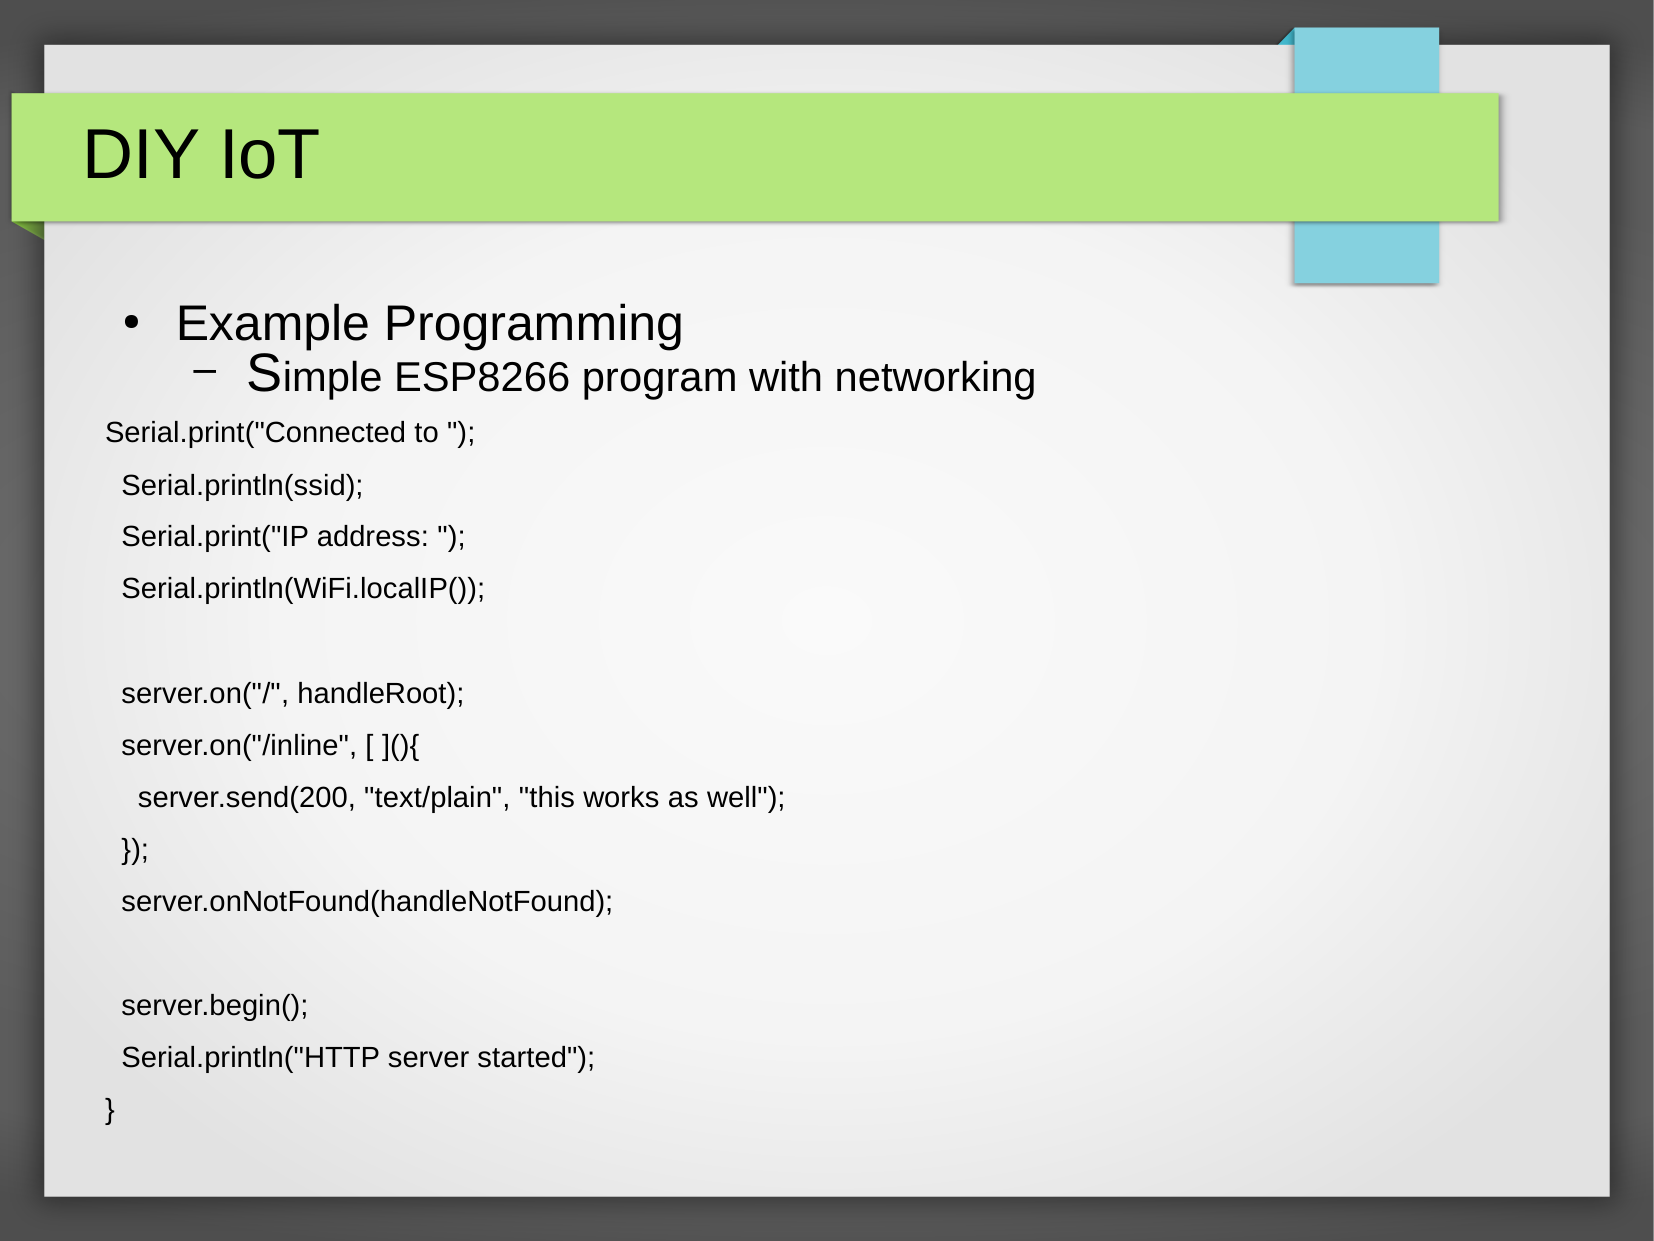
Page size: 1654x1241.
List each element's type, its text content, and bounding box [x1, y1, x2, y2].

list Example Programming Simple ESP8266 program with networking Serial.print("Connected to "); Serial.println(ssid); Serial.print("IP address: "); Serial.println(WiFi.localIP()); server.on("/", handleRoot); server.on("/inline", [ ](){ server.send(200, "text/plain", "this works as well"); }); server.onNotFound(handleNotFound); server.begin(); Serial.println("HTTP server started"); } [105, 295, 1594, 1141]
title DIY IoT [82, 94, 1264, 213]
picture [0, 0, 1654, 1241]
